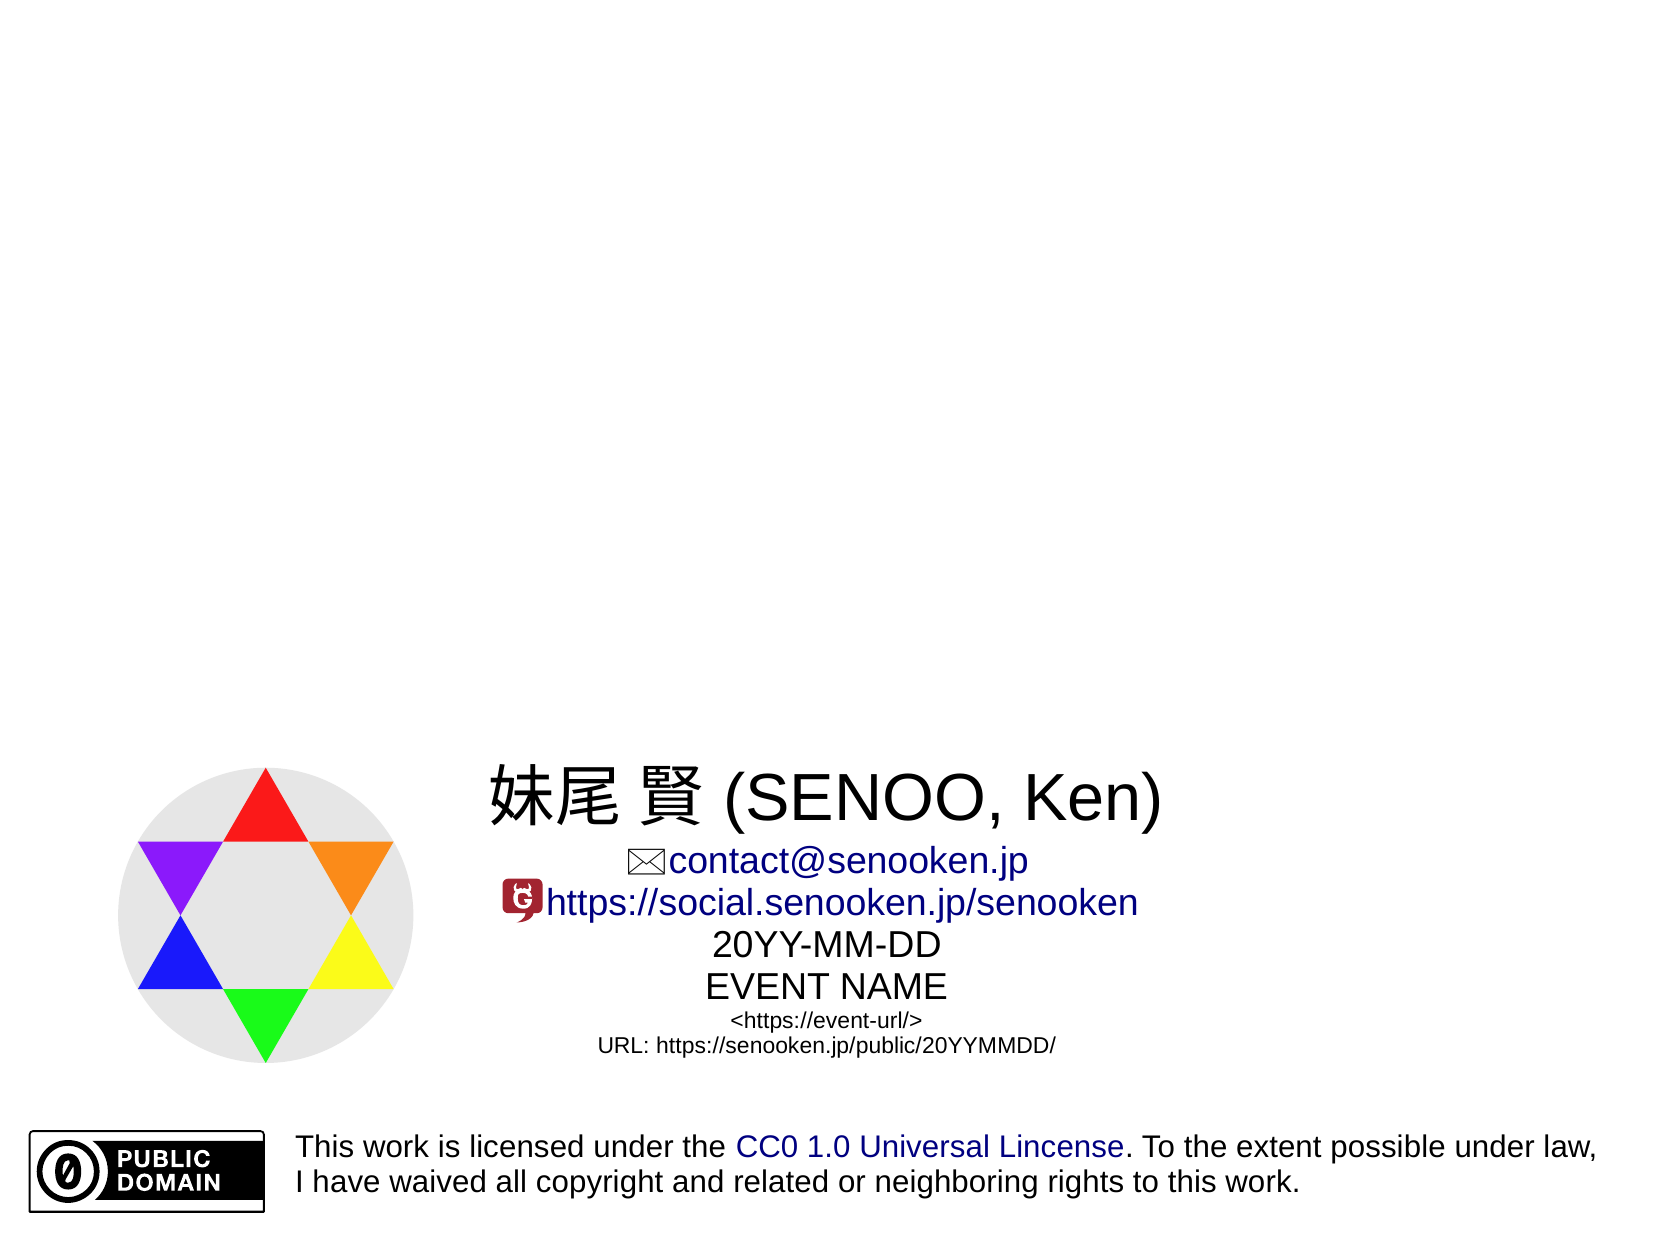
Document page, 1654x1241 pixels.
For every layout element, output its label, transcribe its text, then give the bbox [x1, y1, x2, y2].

subtitle 妹尾 賢(SENOO, Ken) 🖂contact@senooken.jp https://social.senooken.jp/senooken 20YY-MM-DD EVENT NAME <https://event-url/> URL: https://senooken.jp/public/20YYMMDD/ [82, 708, 1571, 1093]
text_box [502, 878, 543, 923]
text_box This work is licensed under the CC0 1.0 Universal Lincense. To the extent possible under law, I have waived all copyright and related or neighboring rights to this work. [295, 1129, 1625, 1220]
picture [118, 767, 414, 1063]
picture [28, 1129, 265, 1213]
